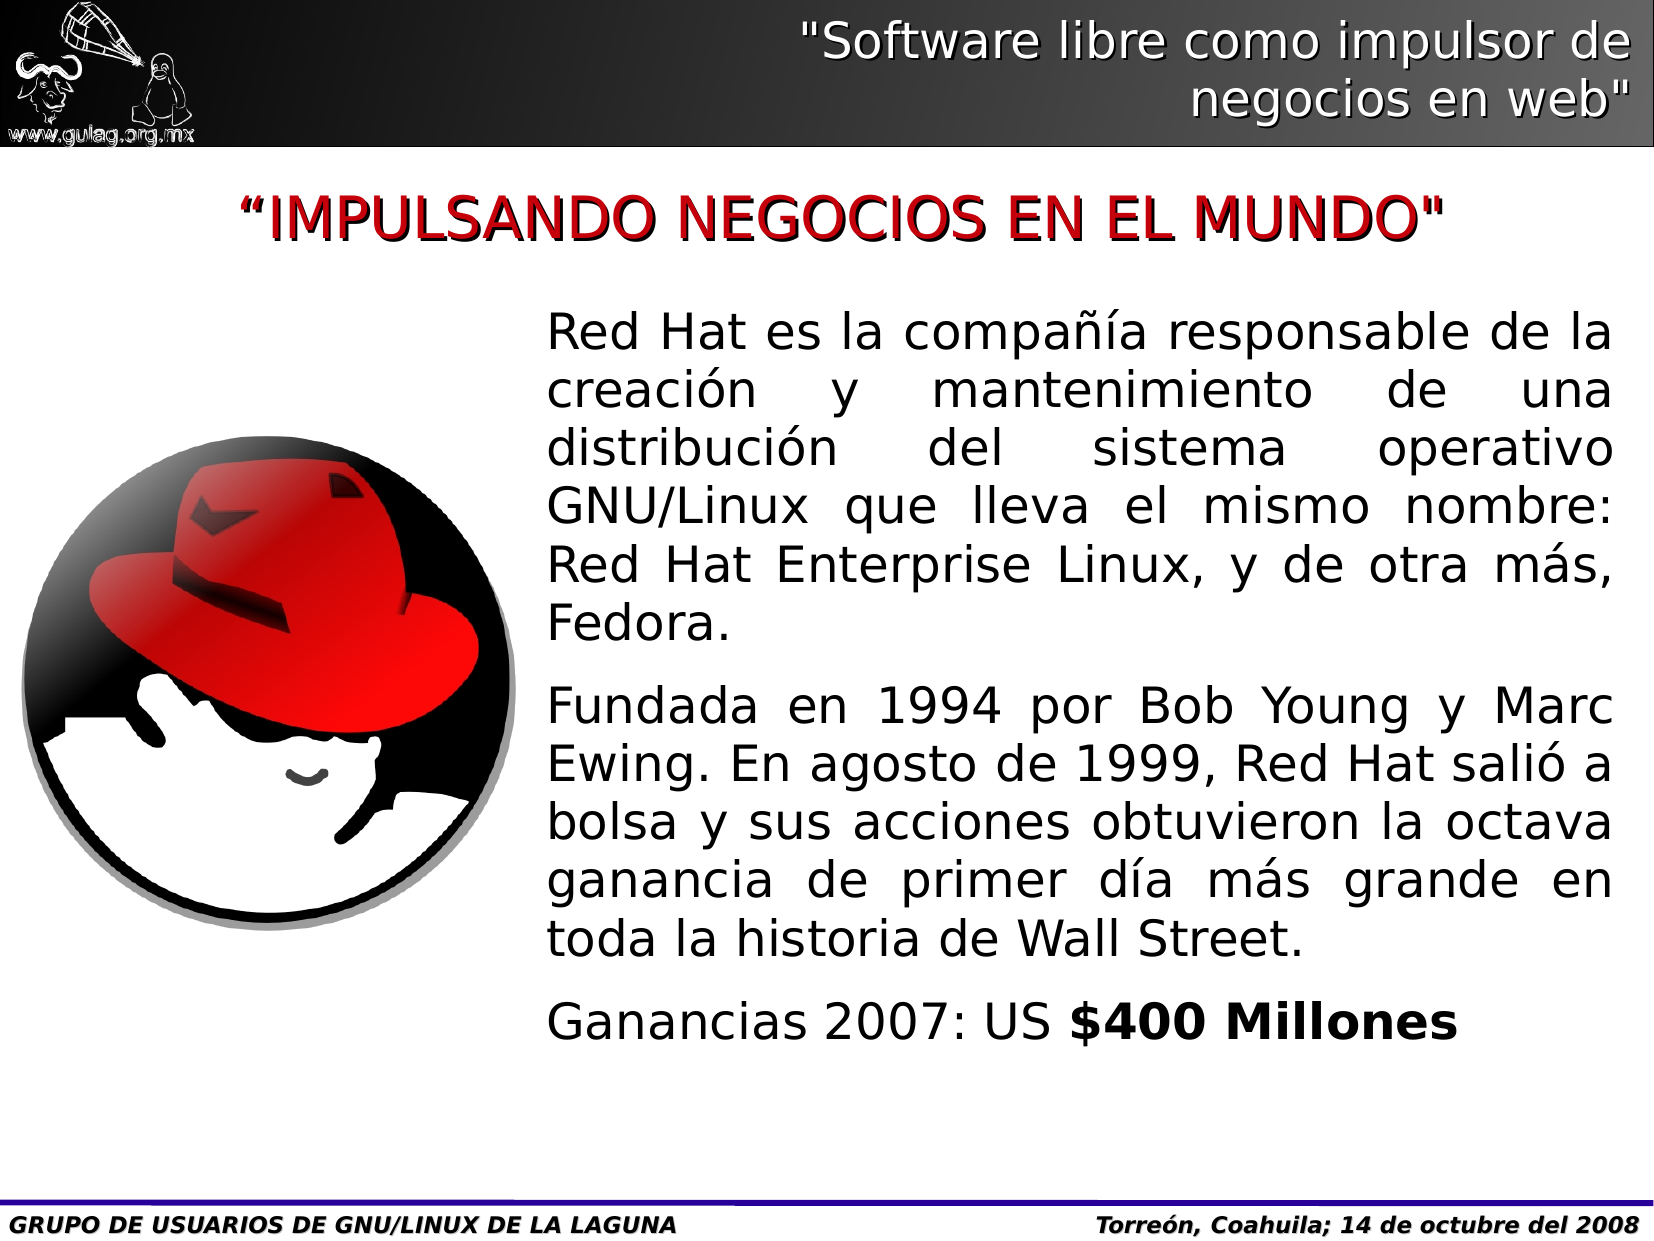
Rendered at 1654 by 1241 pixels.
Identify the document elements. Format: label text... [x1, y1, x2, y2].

text_box [197, 0, 1654, 147]
picture [5, 0, 197, 148]
text_box Torreón, Coahuila; 14 de octubre del 2008 [1080, 1204, 1654, 1241]
text_box "Software libre como impulsor de negocios en web" [750, 4, 1648, 136]
picture [17, 431, 520, 934]
text_box GRUPO DE USUARIOS DE GNU/LINUX DE LA LAGUNA [0, 1204, 694, 1241]
text_box “IMPULSANDO NEGOCIOS EN EL MUNDO" [88, 177, 1595, 260]
text_box [0, 0, 5, 147]
text_box Red Hat es la compañía responsable de la creación y mantenimiento de una distribución del sistema operativo GNU/Linux que lleva el mismo nombre: Red Hat Enterprise Linux, y de otra más, Fedora. Fundada en 1994 por Bob Young y Marc Ewing. En agosto de 1999, Red Hat salió a bolsa y sus acciones obtuvieron la octava ganancia de primer día más grande en toda la historia de Wall Street. Ganancias 2007: US $400 Millones [531, 295, 1630, 1102]
